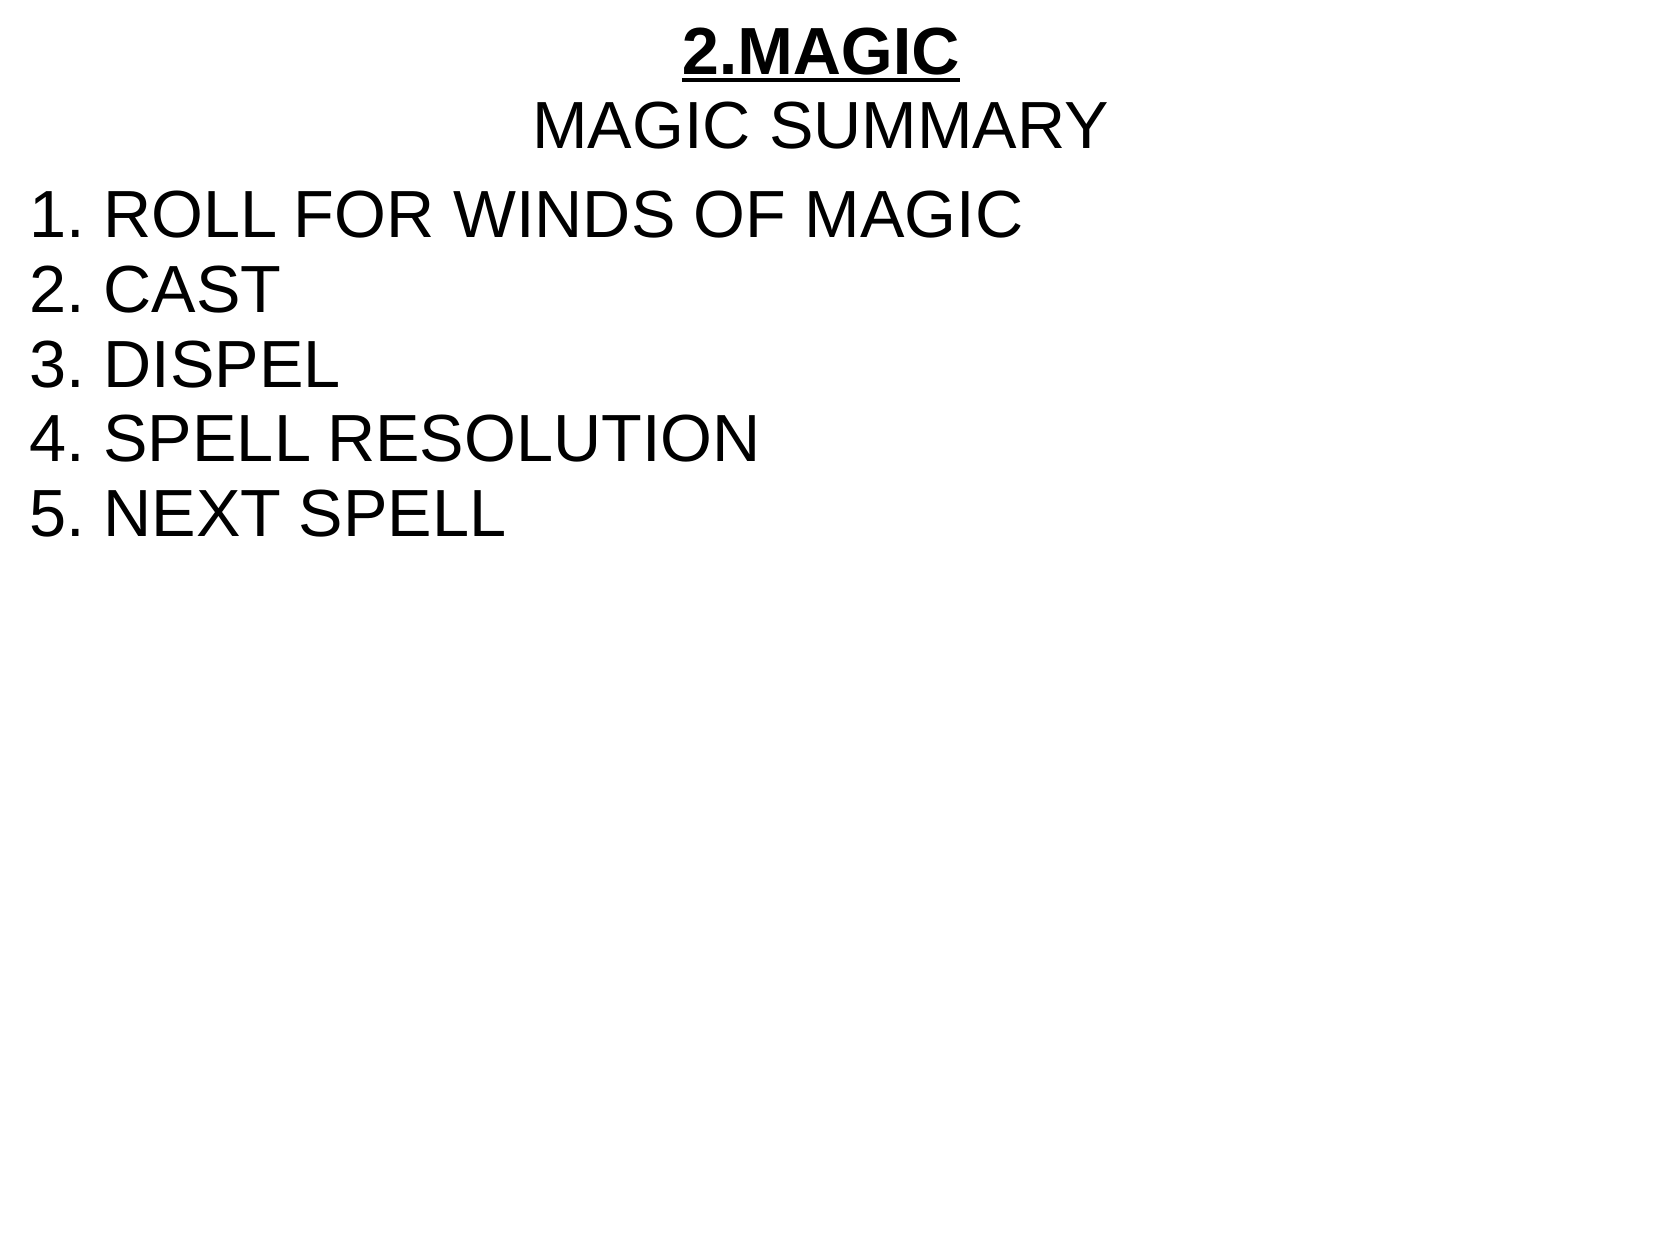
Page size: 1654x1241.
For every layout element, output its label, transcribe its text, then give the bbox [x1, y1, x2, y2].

title 2.MAGIC MAGIC SUMMARY [17, 13, 1625, 164]
subtitle 1. ROLL FOR WINDS OF MAGIC 2. CAST 3. DISPEL 4. SPELL RESOLUTION 5. NEXT SPELL [29, 177, 1625, 1211]
